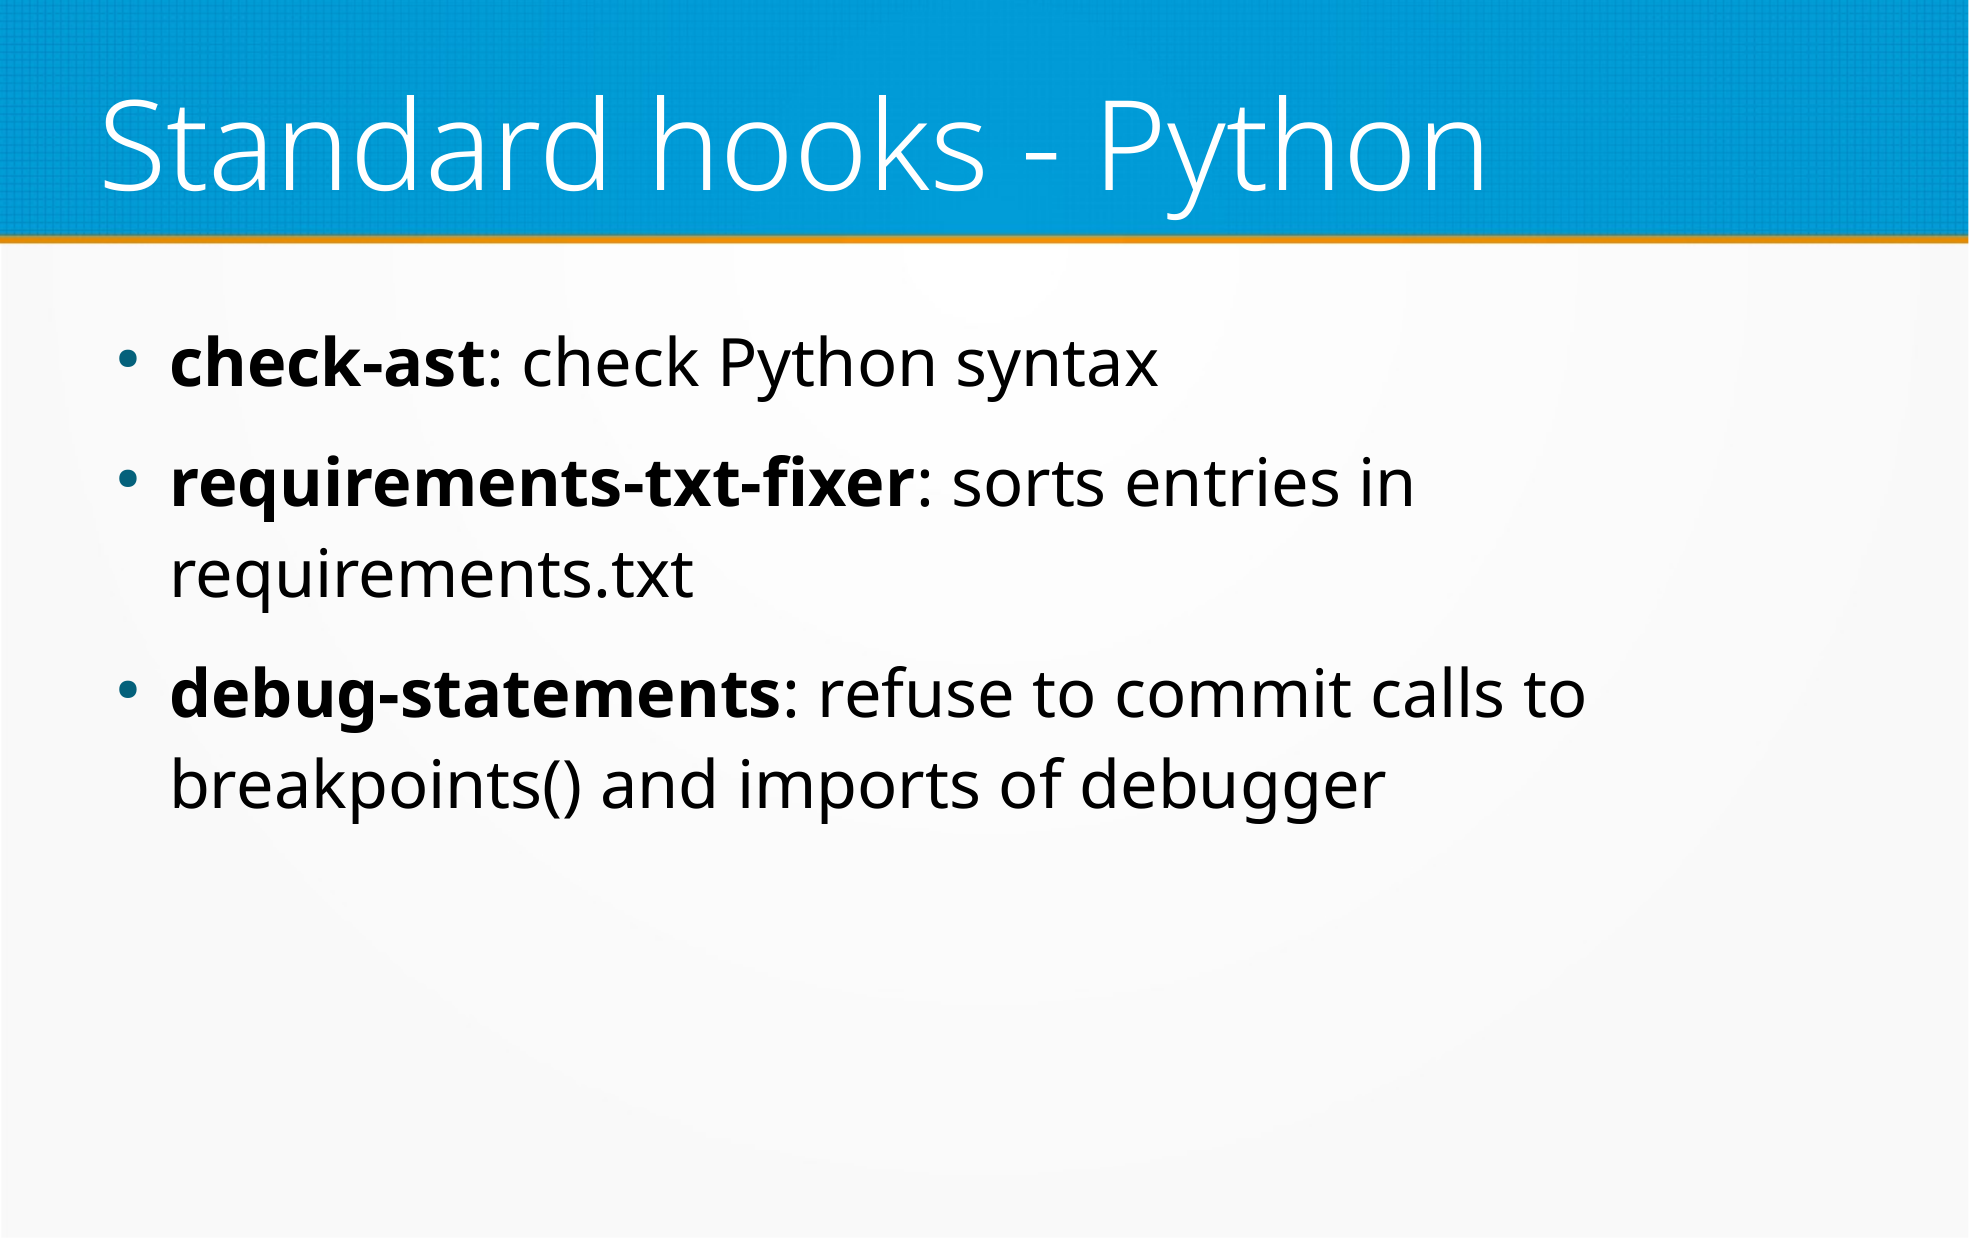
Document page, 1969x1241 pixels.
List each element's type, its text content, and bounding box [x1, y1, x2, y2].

picture [0, 233, 1969, 1241]
title Standard hooks - Python [98, 19, 1870, 227]
list check-ast: check Python syntax requirements-txt-fixer: sorts entries in requirements.txt debug-statements: refuse to commit calls to breakpoints() and imports of debugger [98, 315, 1861, 1081]
